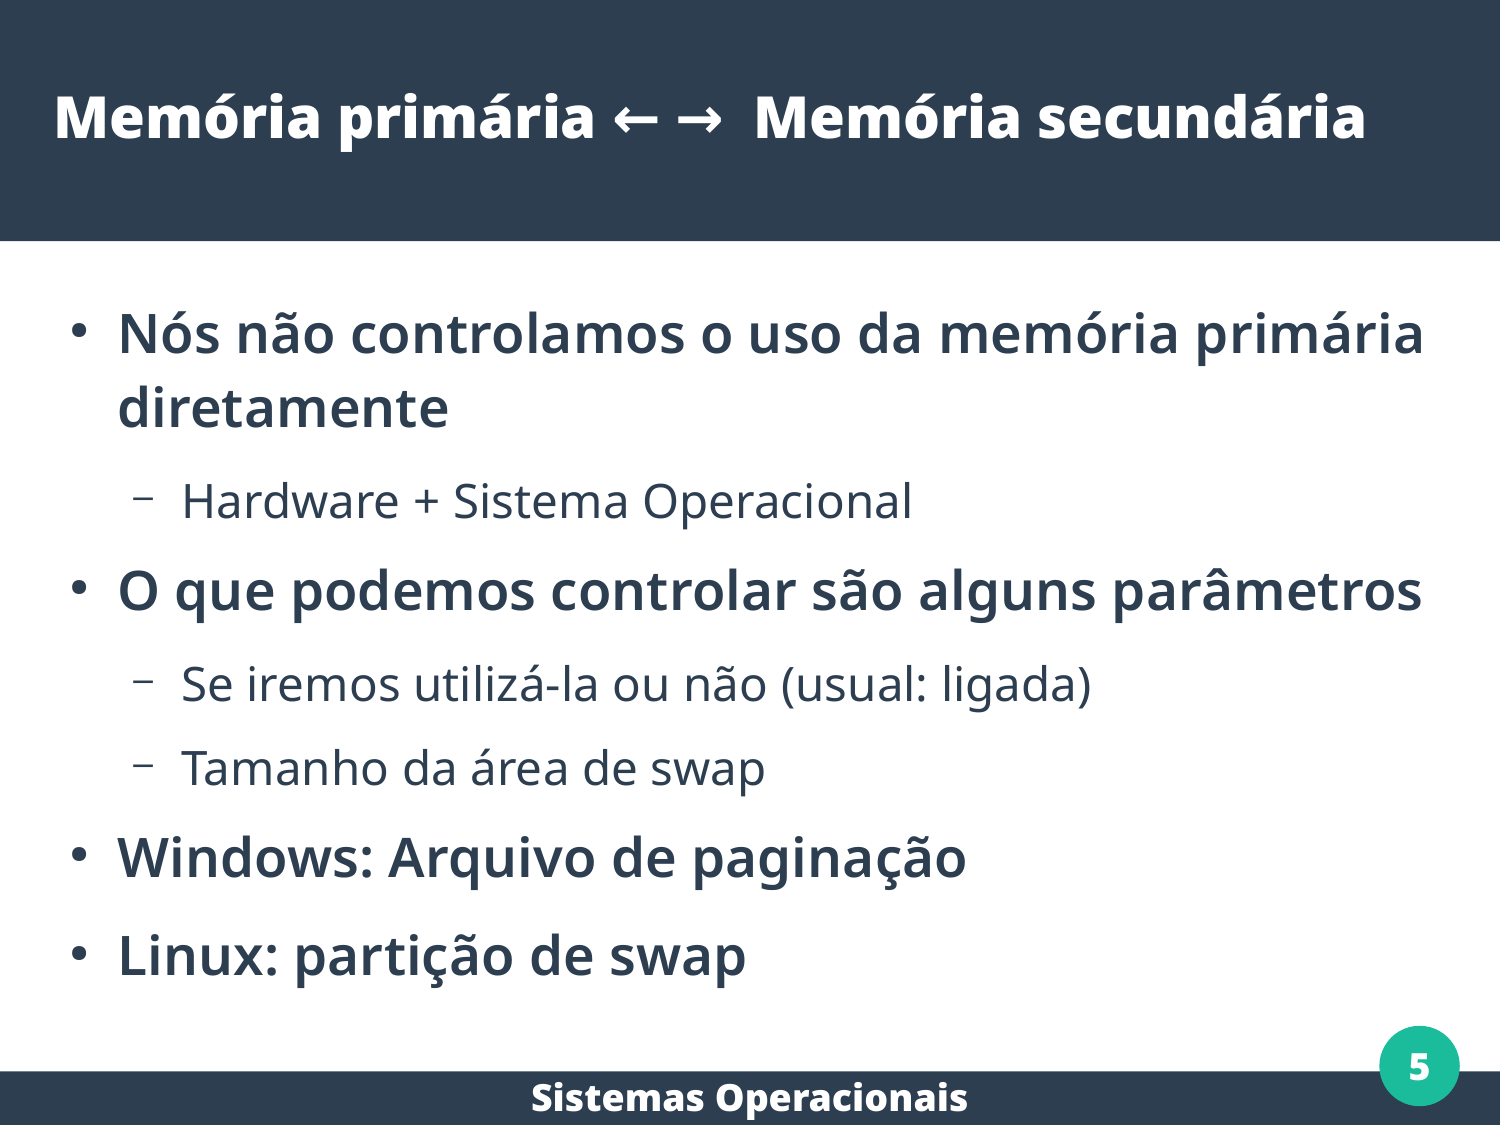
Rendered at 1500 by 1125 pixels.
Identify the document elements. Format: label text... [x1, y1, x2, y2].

list Nós não controlamos o uso da memória primária diretamente Hardware + Sistema Operacional O que podemos controlar são alguns parâmetros Se iremos utilizá-la ou não (usual: ligada) Tamanho da área de swap Windows: Arquivo de paginação Linux: partição de swap [53, 294, 1447, 1045]
title Memória primária ← → Memória secundária [53, 44, 1447, 188]
